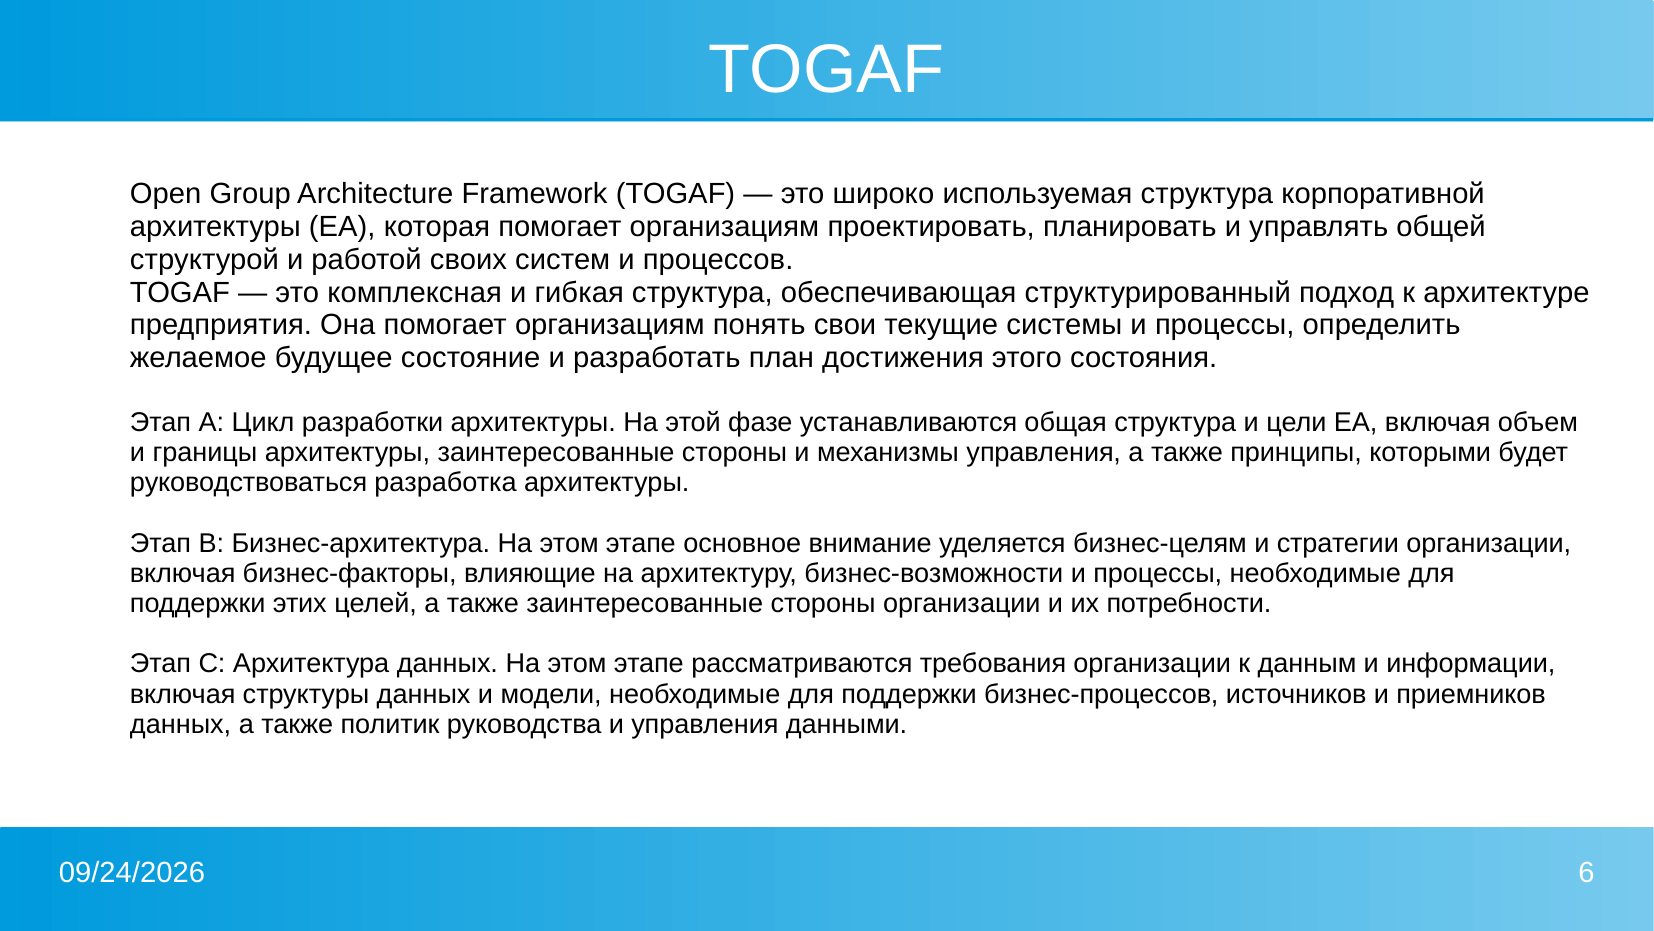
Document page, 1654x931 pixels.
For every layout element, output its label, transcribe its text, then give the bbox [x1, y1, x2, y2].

list Open Group Architecture Framework (TOGAF) — это широко используемая структура корпоративной архитектуры (EA), которая помогает организациям проектировать, планировать и управлять общей структурой и работой своих систем и процессов. TOGAF — это комплексная и гибкая структура, обеспечивающая структурированный подход к архитектуре предприятия. Она помогает организациям понять свои текущие системы и процессы, определить желаемое будущее состояние и разработать план достижения этого состояния. Этап A: Цикл разработки архитектуры. На этой фазе устанавливаются общая структура и цели EA, включая объем и границы архитектуры, заинтересованные стороны и механизмы управления, а также принципы, которыми будет руководствоваться разработка архитектуры. Этап B: Бизнес-архитектура. На этом этапе основное внимание уделяется бизнес-целям и стратегии организации, включая бизнес-факторы, влияющие на архитектуру, бизнес-возможности и процессы, необходимые для поддержки этих целей, а также заинтересованные стороны организации и их потребности. Этап C: Архитектура данных. На этом этапе рассматриваются требования организации к данным и информации, включая структуры данных и модели, необходимые для поддержки бизнес-процессов, источников и приемников данных, а также политик руководства и управления данными. [59, 177, 1595, 768]
title TOGAF [59, 29, 1595, 108]
